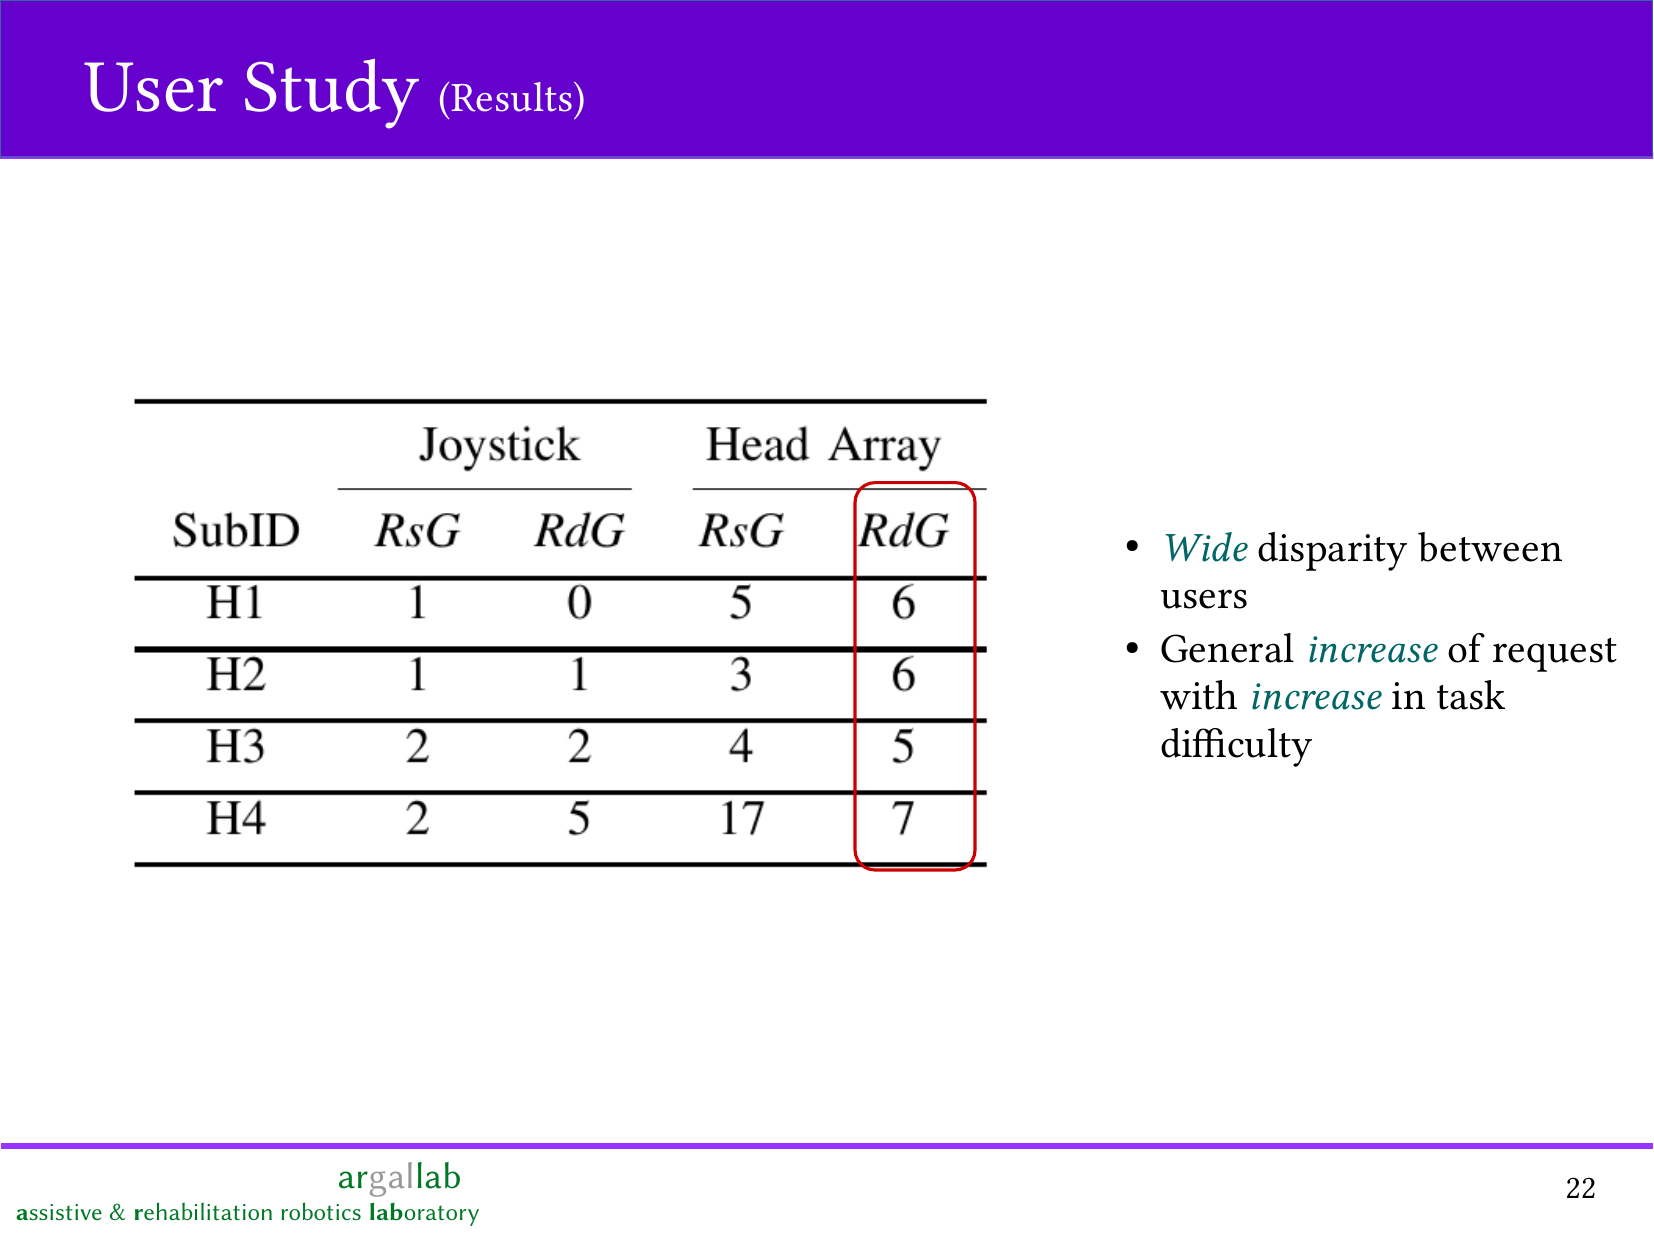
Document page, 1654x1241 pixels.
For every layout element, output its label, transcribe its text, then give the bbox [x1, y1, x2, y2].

text_box User Study (Results) [69, 36, 1621, 138]
picture [77, 354, 1059, 911]
text_box [855, 482, 976, 871]
text_box Wide disparity between users General increase of request with increase in task difficulty [1110, 516, 1636, 778]
